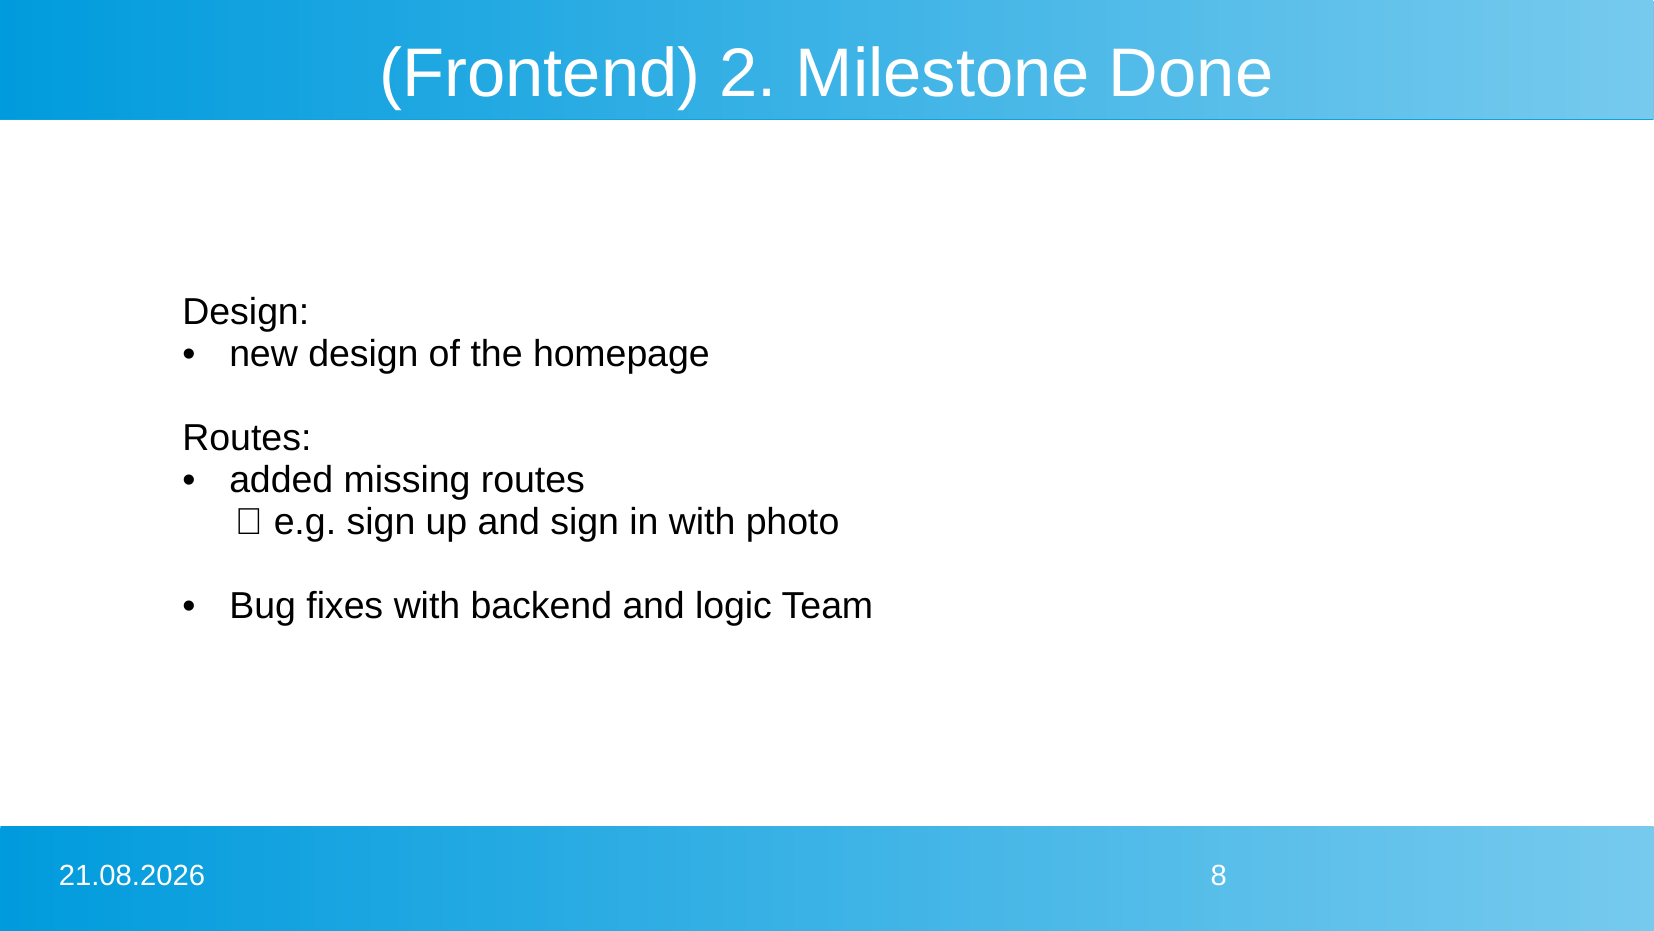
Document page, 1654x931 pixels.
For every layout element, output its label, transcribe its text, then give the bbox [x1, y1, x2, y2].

text_box <number> [1210, 856, 1595, 916]
text_box 12.06.2023 [59, 856, 443, 916]
text_box Design: new design of the homepage Routes: added missing routes  e.g. sign up and sign in with photo Bug fixes with backend and logic Team [167, 283, 1278, 647]
title (Frontend) 2. Milestone Done [59, 27, 1595, 111]
